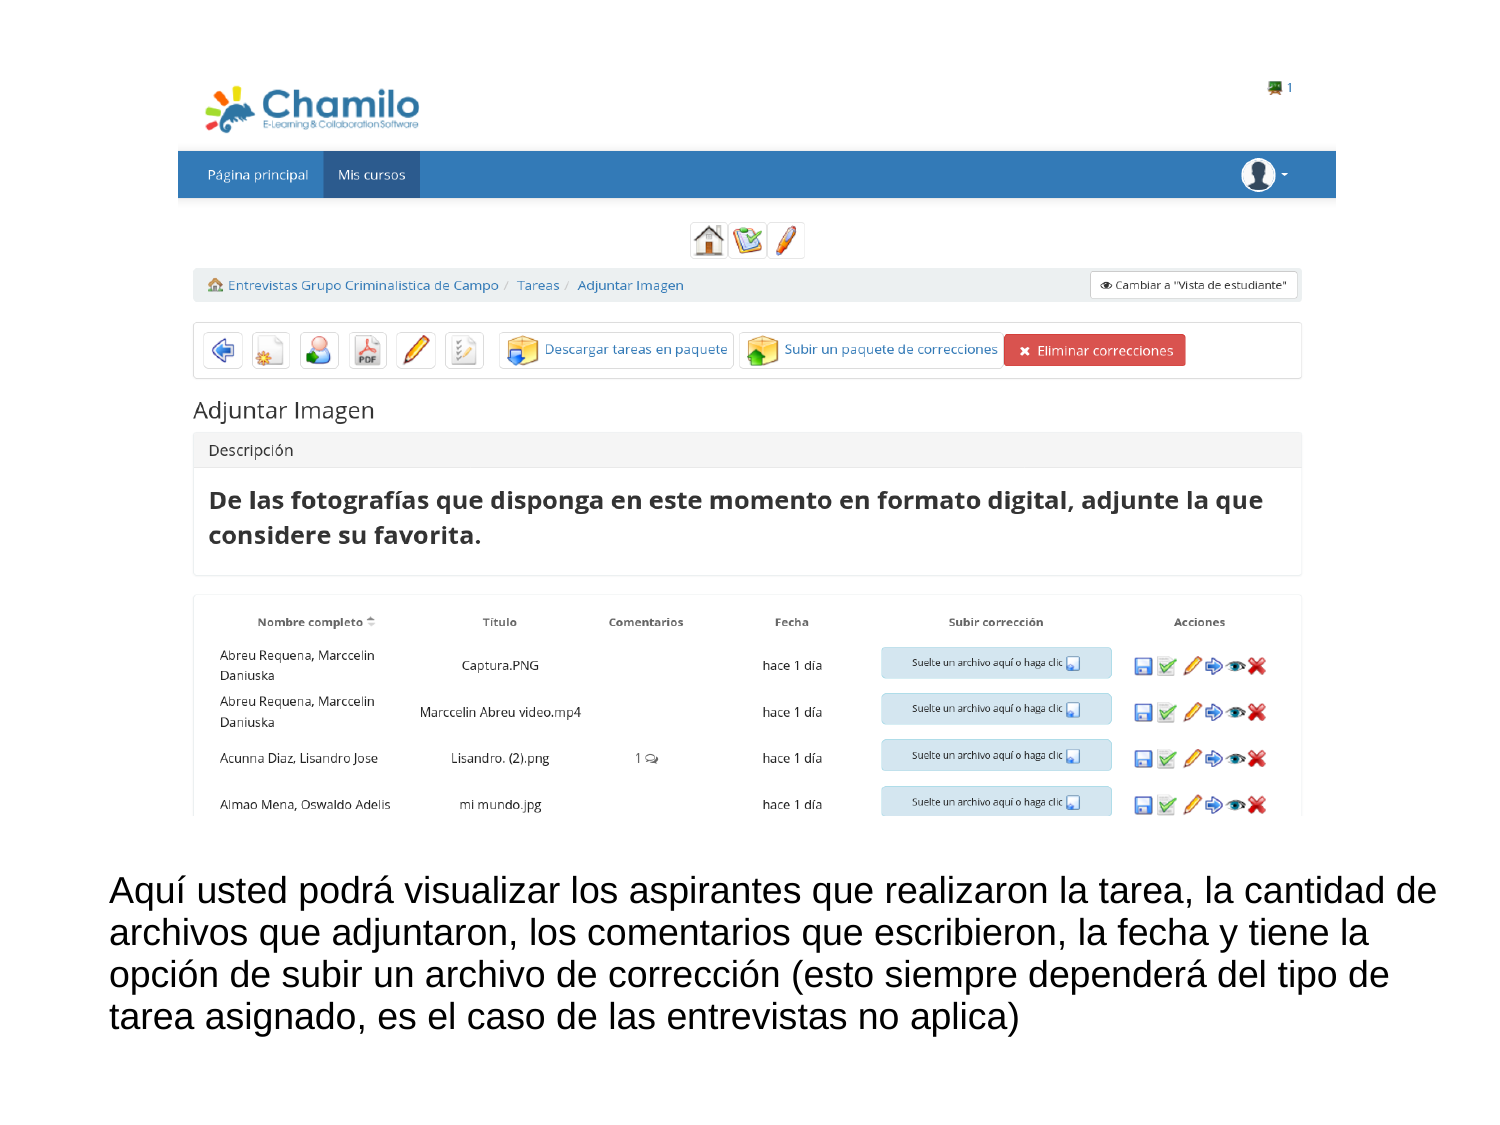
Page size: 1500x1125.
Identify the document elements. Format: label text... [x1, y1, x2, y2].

text_box Aquí usted podrá visualizar los aspirantes que realizaron la tarea, la cantidad de archivos que adjuntaron, los comentarios que escribieron, la fecha y tiene la opción de subir un archivo de corrección (esto siempre dependerá del tipo de tarea asignado, es el caso de las entrevistas no aplica) [94, 862, 1465, 1045]
picture [178, 77, 1336, 816]
